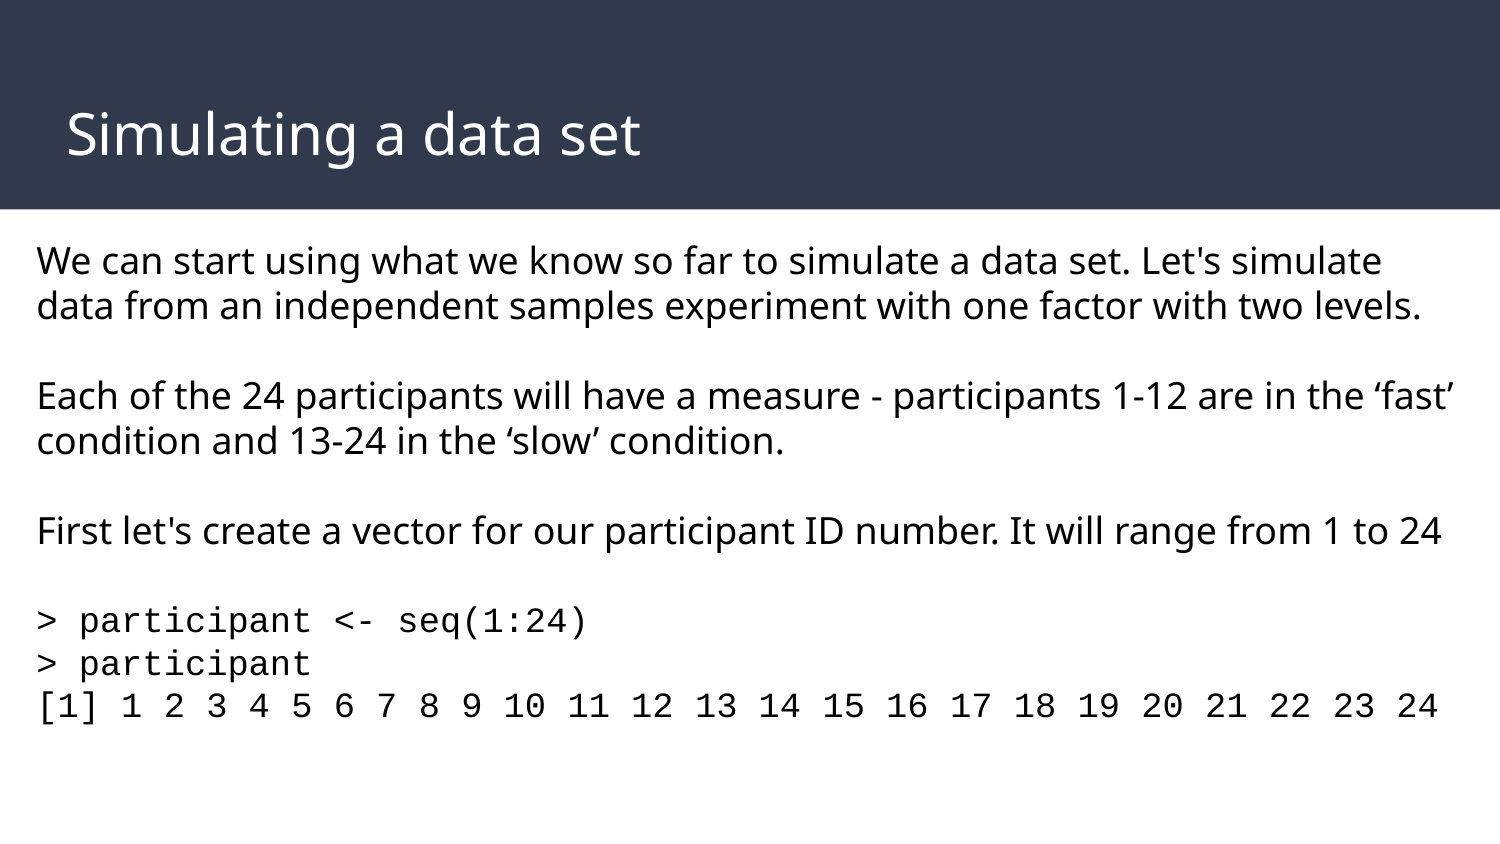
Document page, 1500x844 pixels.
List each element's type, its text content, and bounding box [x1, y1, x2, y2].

title Simulating a data set [51, 82, 1449, 185]
text_box We can start using what we know so far to simulate a data set. Let's simulate data from an independent samples experiment with one factor with two levels. Each of the 24 participants will have a measure - participants 1-12 are in the ‘fast’ condition and 13-24 in the ‘slow’ condition. First let's create a vector for our participant ID number. It will range from 1 to 24 > participant <- seq(1:24) > participant [1] 1 2 3 4 5 6 7 8 9 10 11 12 13 14 15 16 17 18 19 20 21 22 23 24 [21, 222, 1486, 827]
